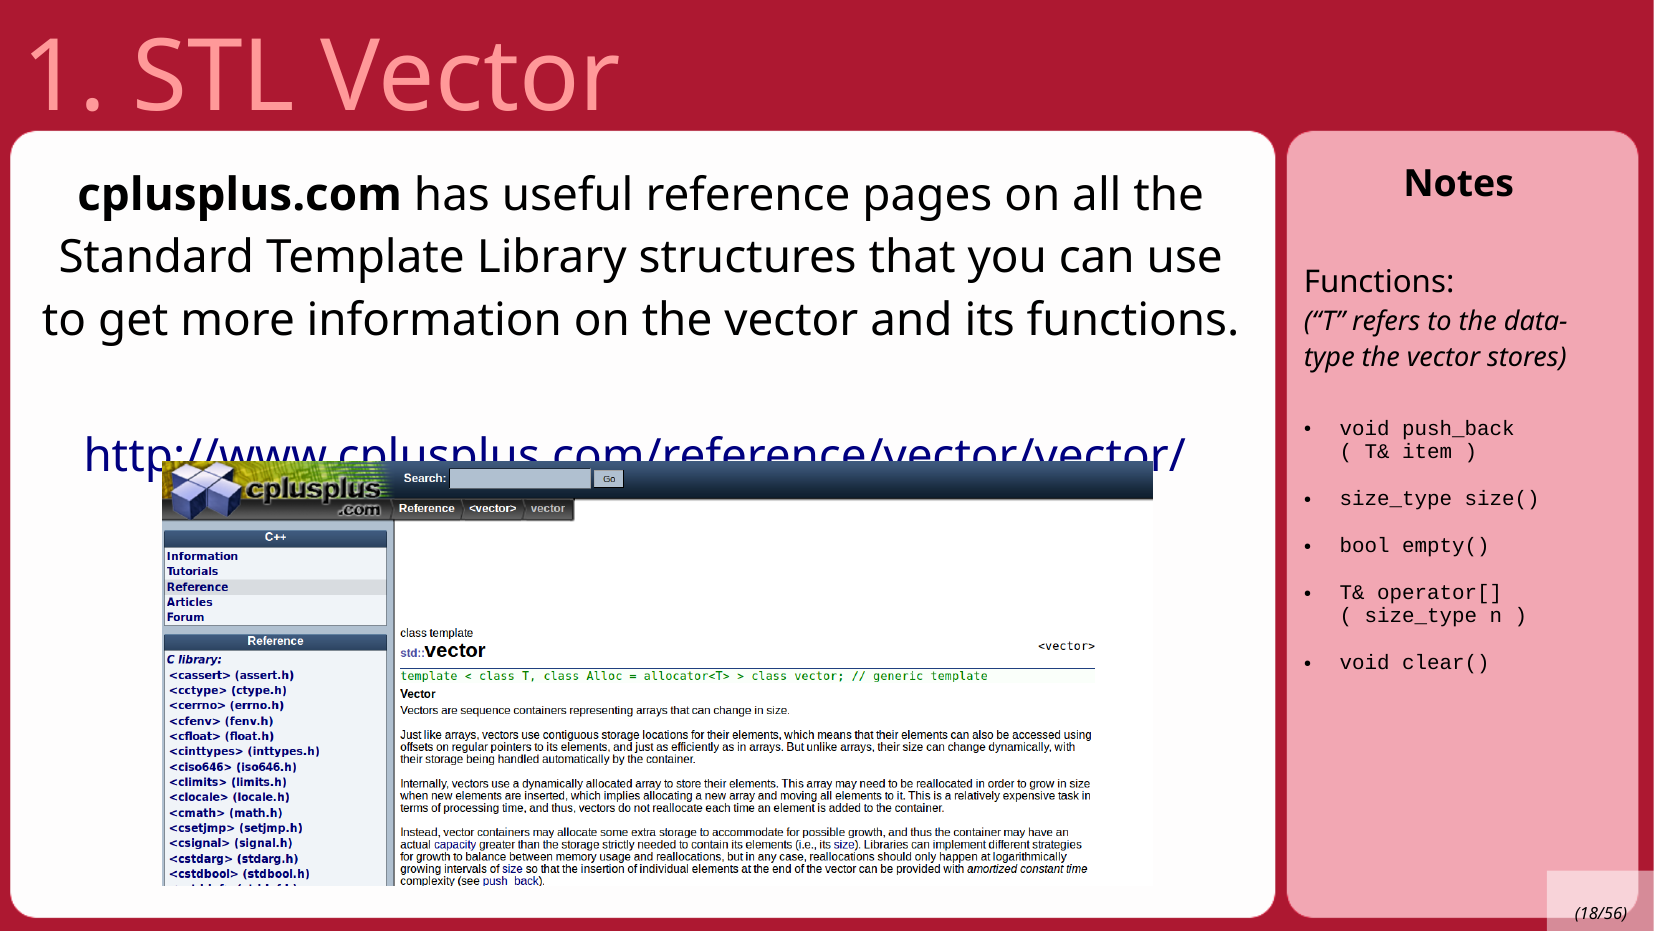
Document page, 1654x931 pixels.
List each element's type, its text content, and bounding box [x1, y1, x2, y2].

title 1. STL Vector [22, 7, 1511, 136]
text_box cplusplus.com has useful reference pages on all the Standard Template Library structures that you can use to get more information on the vector and its functions. http://www.cplusplus.com/reference/vector/vector/ [34, 160, 1248, 428]
text_box Notes Functions: (“T” refers to the data-type the vector stores) void push_back ( T& item ) size_type size() bool empty() T& operator[]( size_type n ) void clear() [1289, 149, 1629, 638]
picture [0, 0, 1654, 931]
text_box (<number>/56) [1546, 877, 1654, 931]
